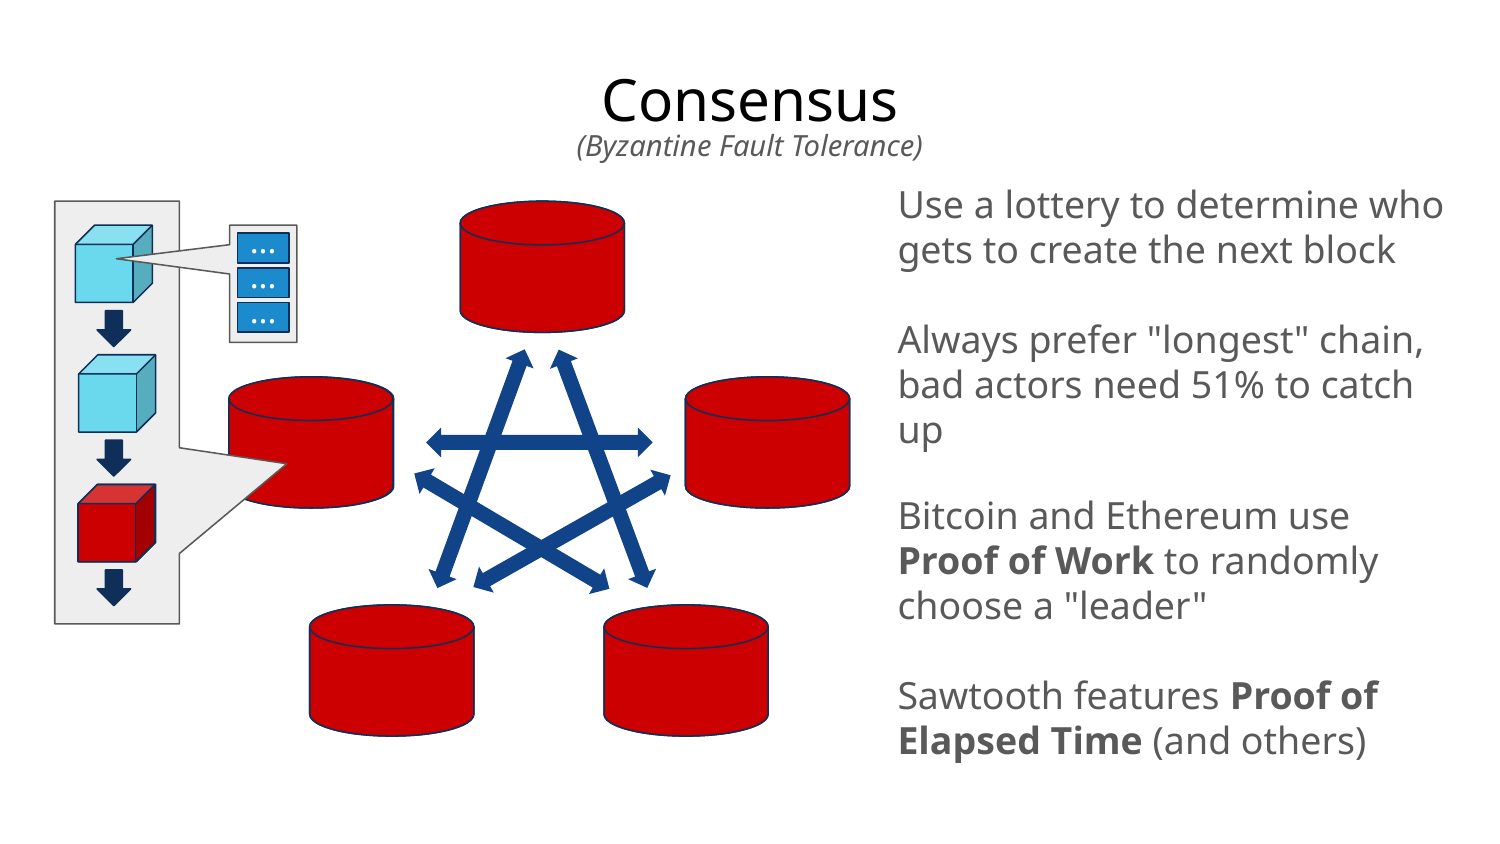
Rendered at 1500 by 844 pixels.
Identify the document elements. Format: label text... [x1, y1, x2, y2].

text_box [604, 604, 769, 737]
list Bitcoin and Ethereum use Proof of Work to randomly choose a "leader" Sawtooth features Proof of Elapsed Time (and others) [882, 476, 1441, 808]
text_box [309, 604, 474, 737]
text_box ... [237, 302, 290, 333]
text_box [54, 201, 394, 624]
list Use a lottery to determine who gets to create the next block Always prefer "longest" chain, bad actors need 51% to catch up [882, 166, 1470, 808]
text_box ... [237, 233, 290, 264]
title Consensus [51, 47, 1449, 142]
text_box [460, 201, 625, 333]
text_box [414, 349, 671, 595]
text_box [685, 376, 850, 508]
text_box ... [237, 267, 290, 298]
list (Byzantine Fault Tolerance) [532, 112, 968, 190]
